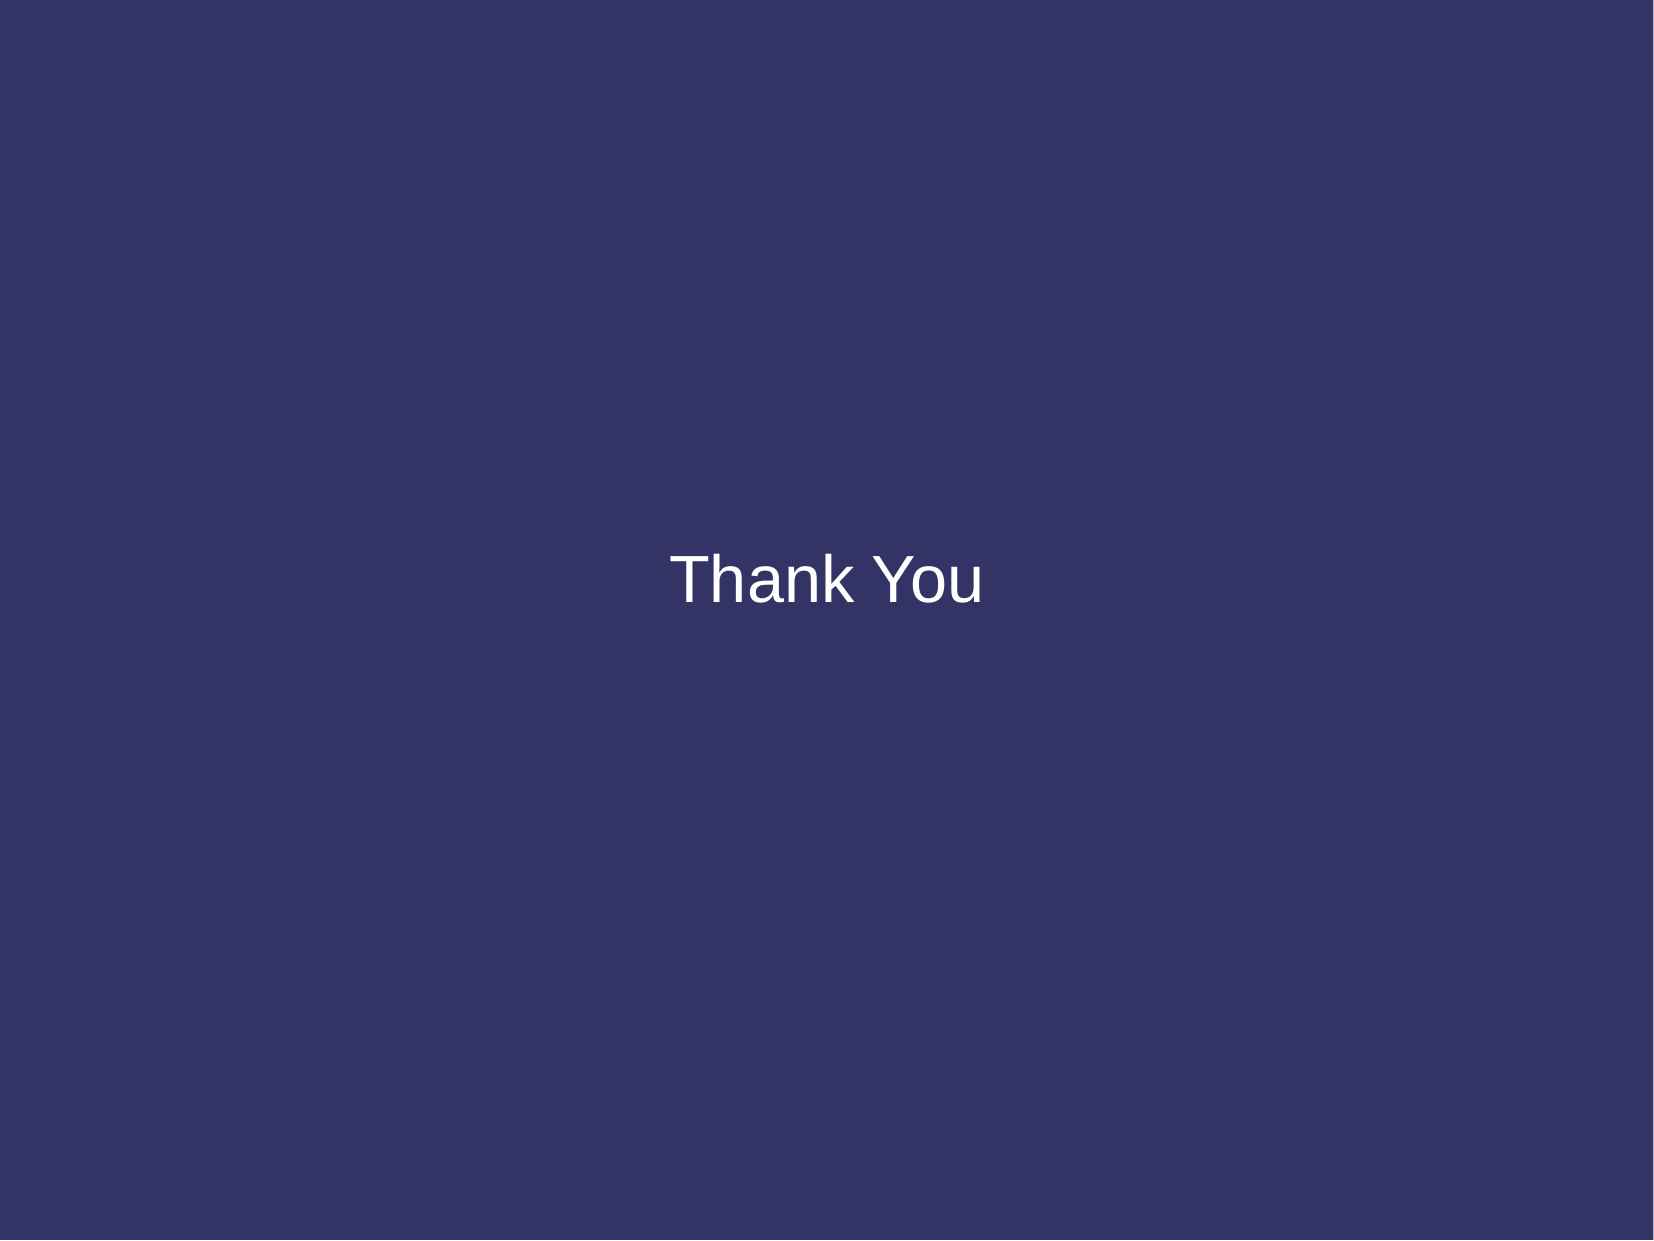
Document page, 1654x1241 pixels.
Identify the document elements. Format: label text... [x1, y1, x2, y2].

subtitle Thank You [82, 49, 1571, 1109]
